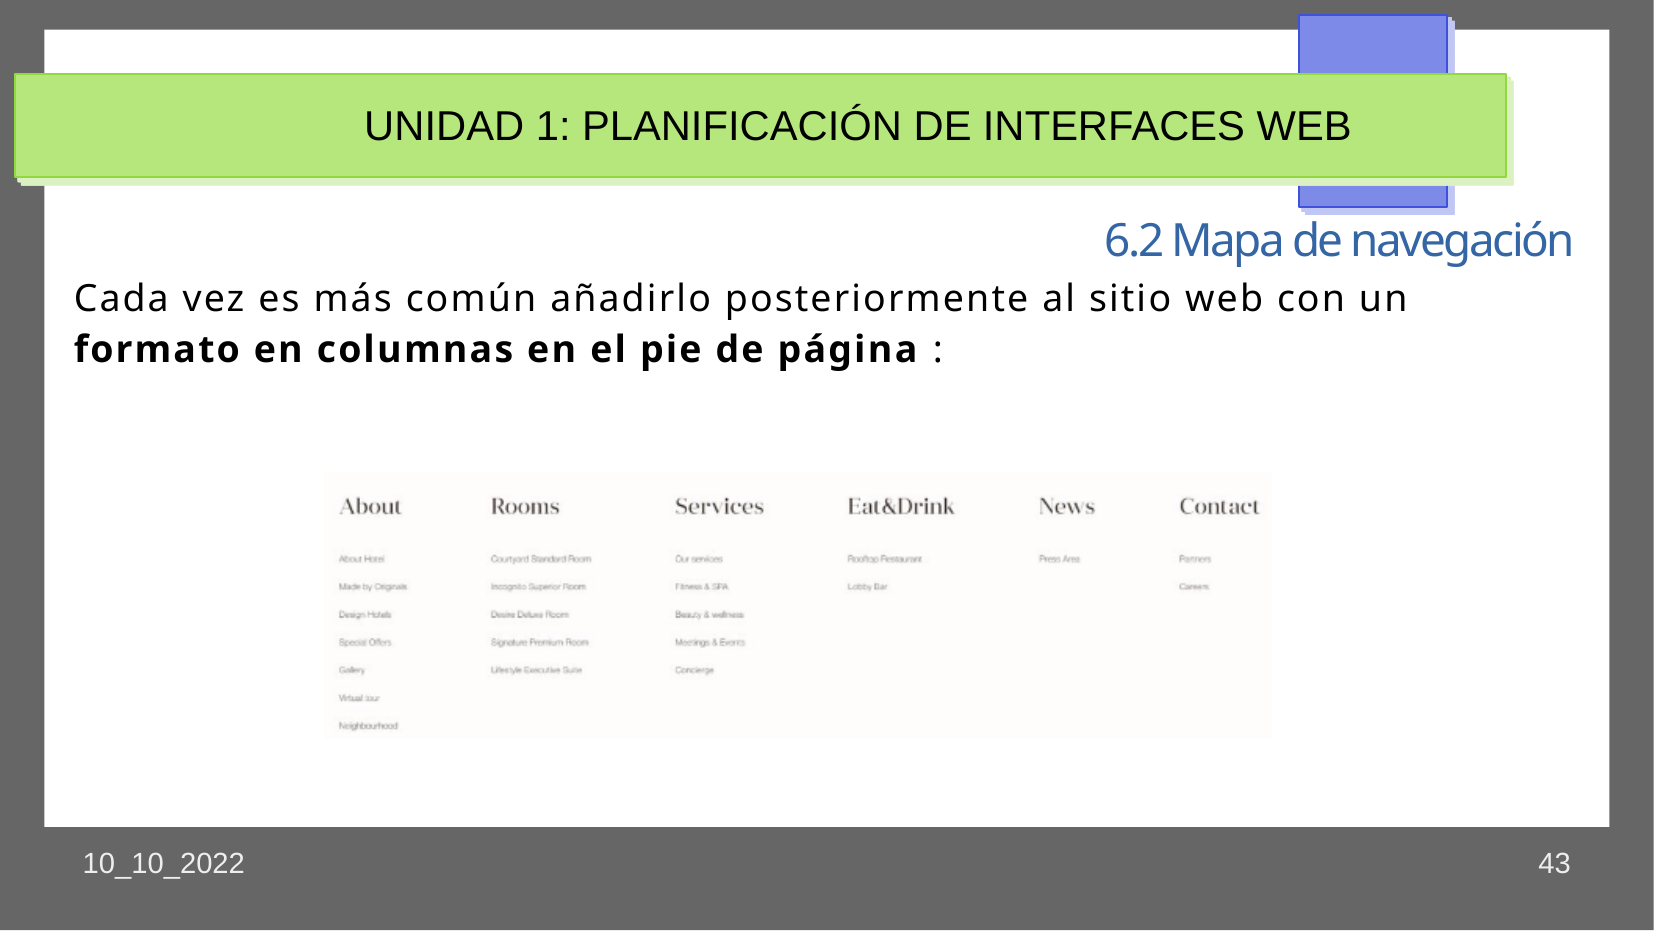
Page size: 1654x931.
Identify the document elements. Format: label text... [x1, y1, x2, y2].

title UNIDAD 1: PLANIFICACIÓN DE INTERFACES WEB [29, 73, 1447, 178]
picture [324, 472, 1272, 739]
text_box 6.2 Mapa de navegación [58, 206, 1595, 841]
text_box Cada vez es más común añadirlo posteriormente al sitio web con un formato en columnas en el pie de página : [59, 263, 1572, 842]
